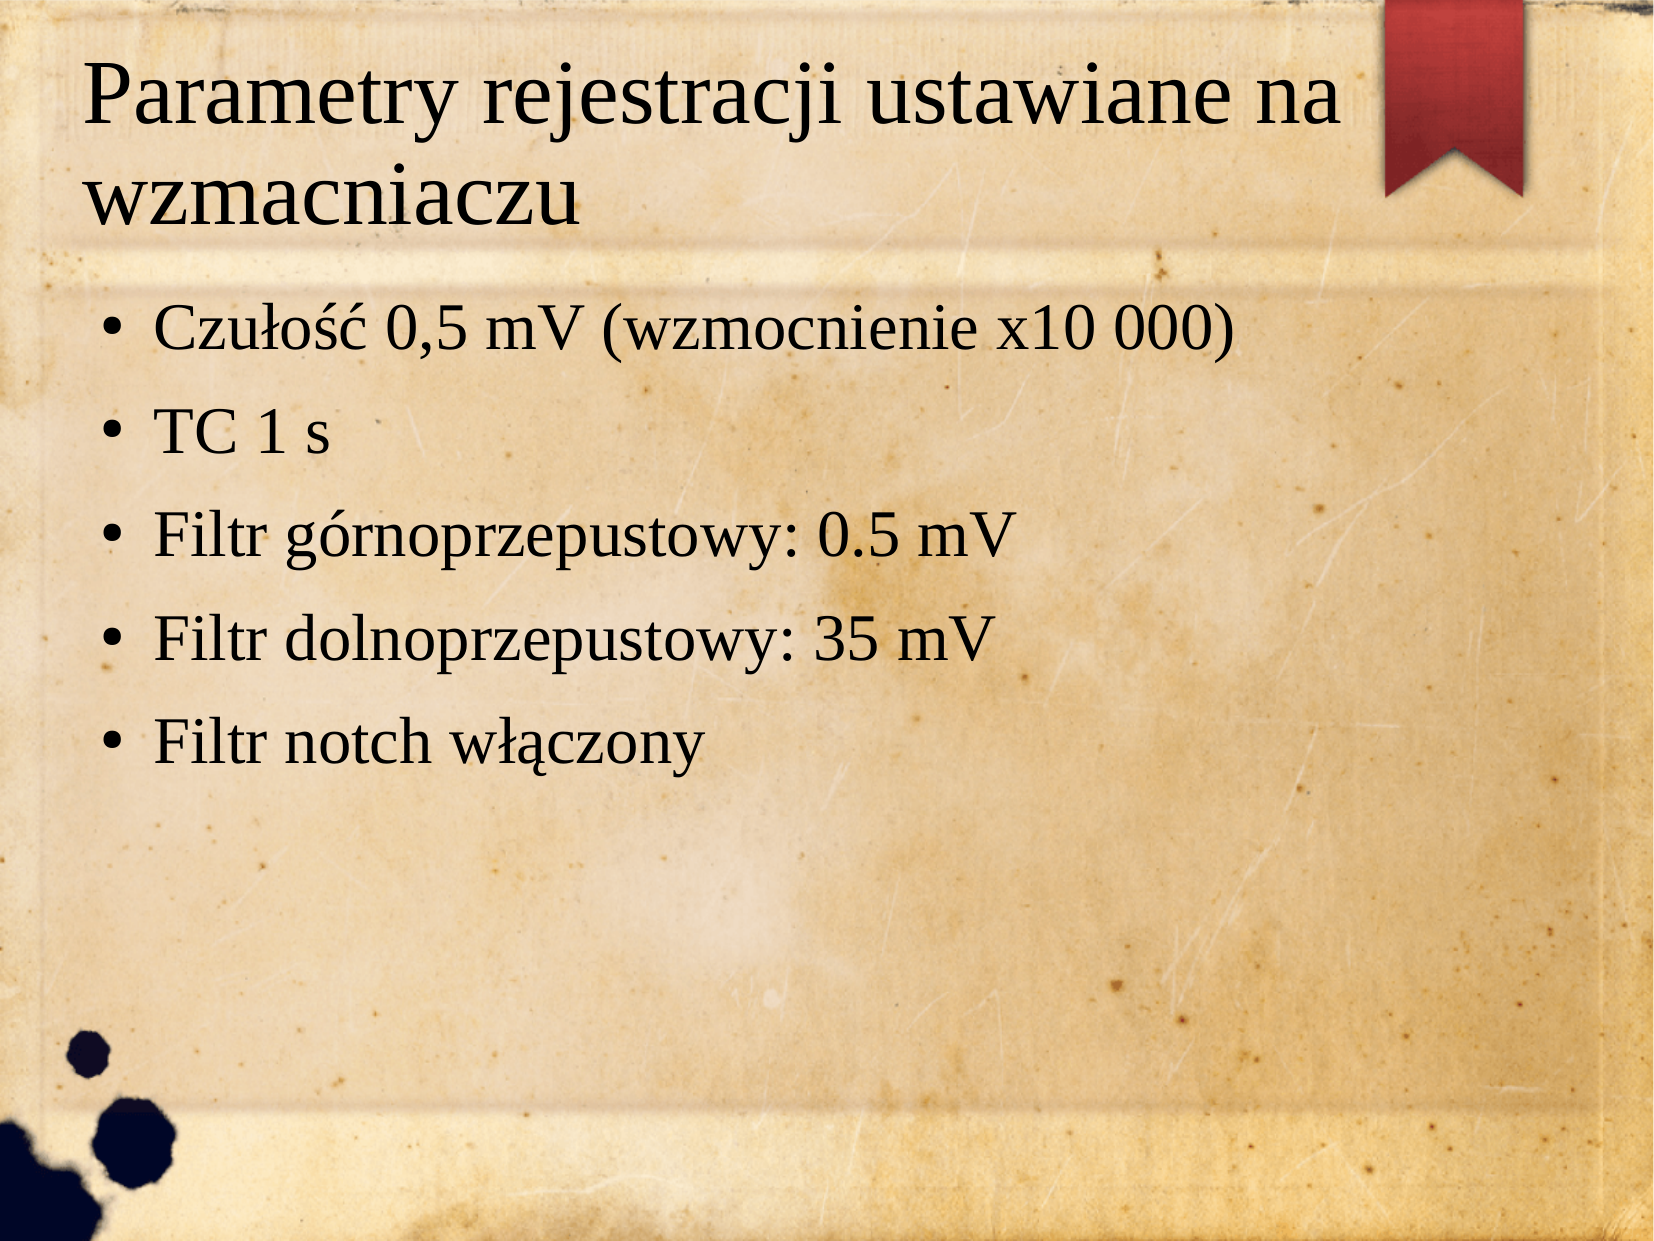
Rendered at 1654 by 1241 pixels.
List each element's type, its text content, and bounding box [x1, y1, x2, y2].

picture [0, 0, 1654, 1241]
title Parametry rejestracji ustawiane na wzmacniaczu [82, 41, 1347, 245]
list Czułość 0,5 mV (wzmocnienie x10 000) TC 1 s Filtr górnoprzepustowy: 0.5 mV Filtr dolnoprzepustowy: 35 mV Filtr notch włączony [82, 290, 1538, 1010]
